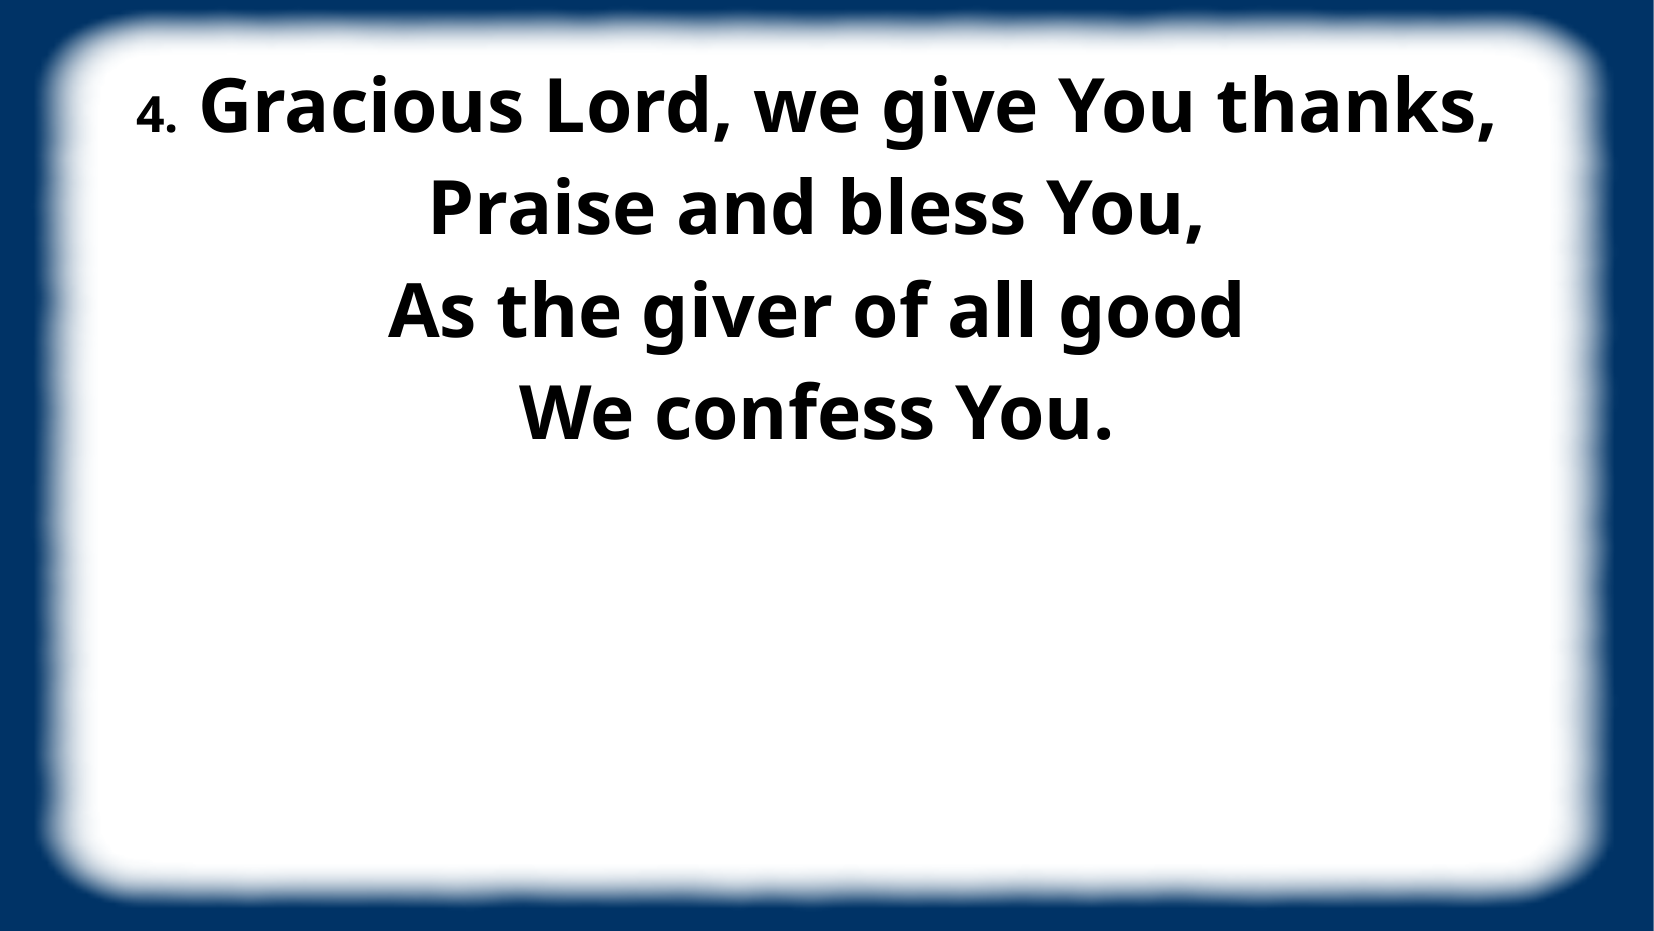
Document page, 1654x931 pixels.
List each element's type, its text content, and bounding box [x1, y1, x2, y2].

text_box 4. Gracious Lord, we give You thanks, Praise and bless You, As the giver of all good We confess You. [90, 45, 1546, 460]
picture [0, 0, 1654, 931]
